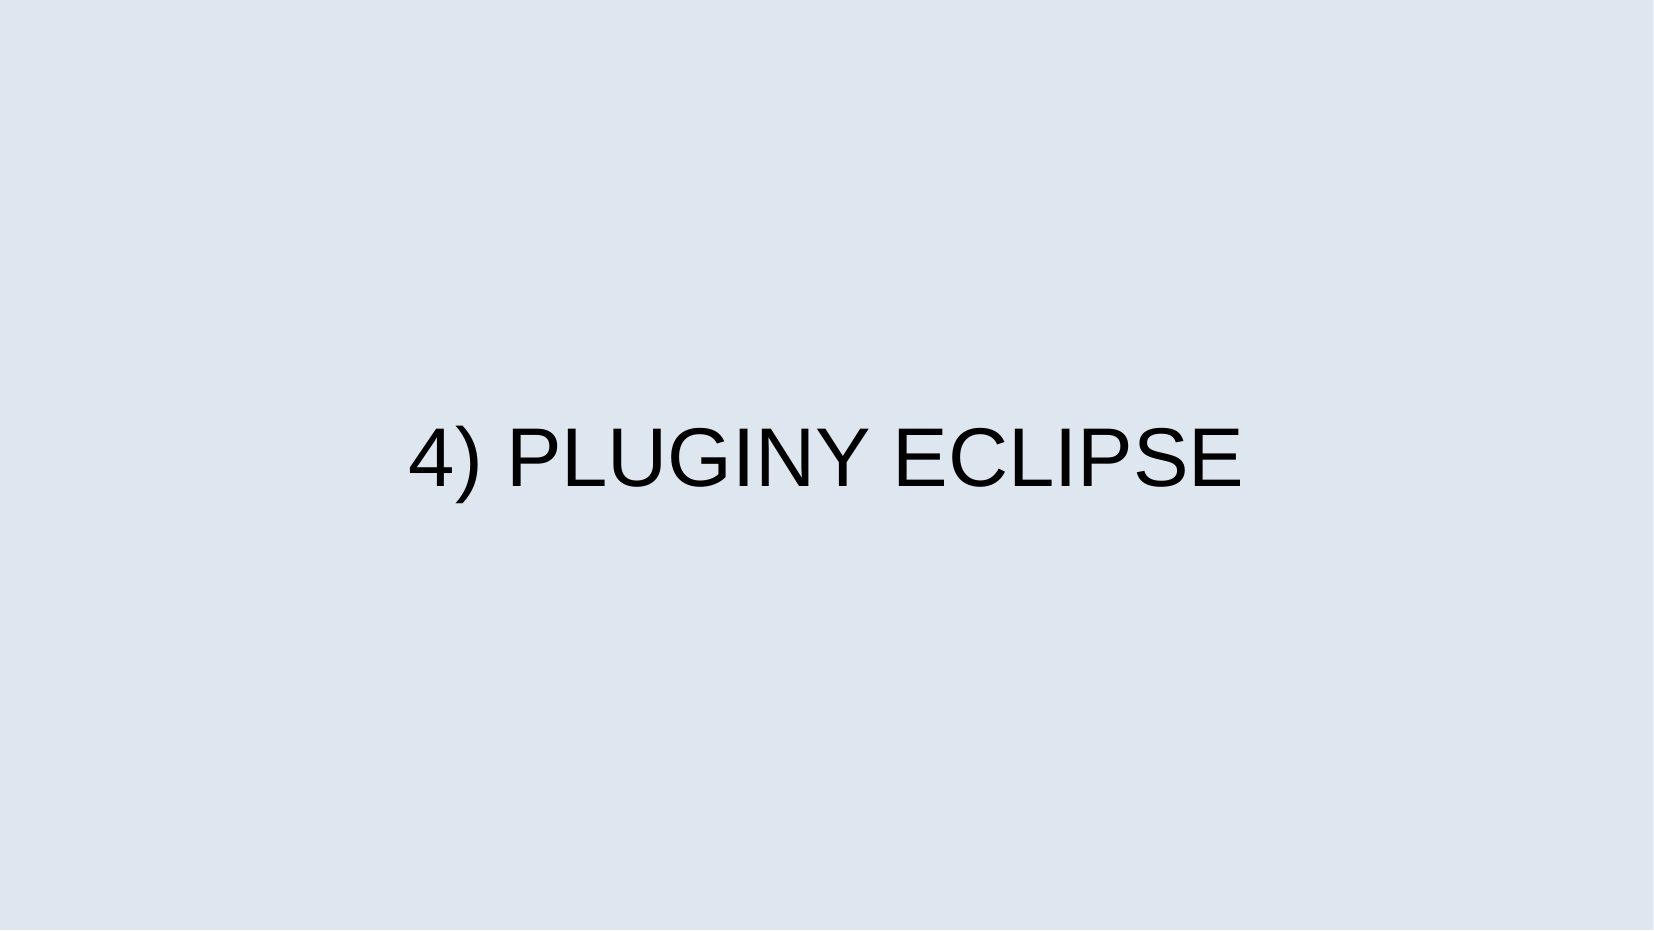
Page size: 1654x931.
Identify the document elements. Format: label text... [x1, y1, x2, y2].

subtitle 4) PLUGINY ECLIPSE [295, 382, 1359, 533]
